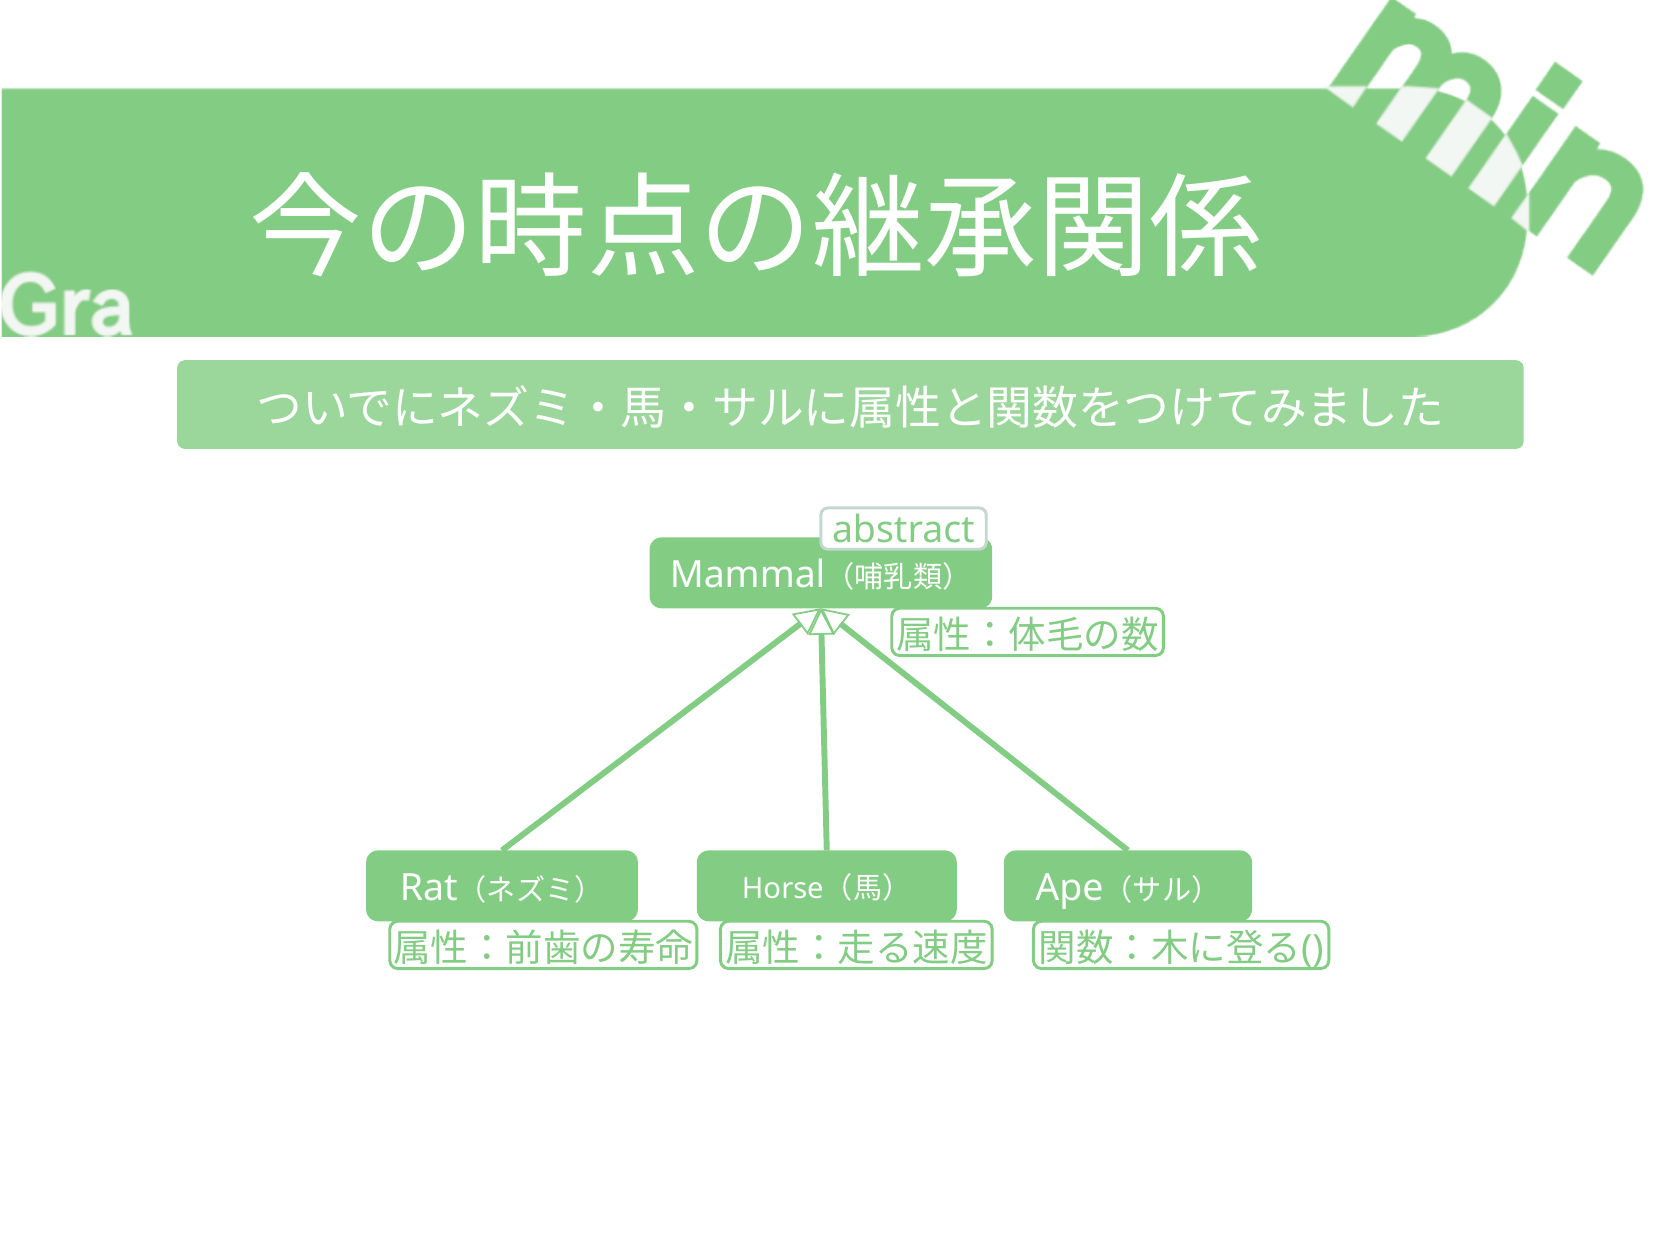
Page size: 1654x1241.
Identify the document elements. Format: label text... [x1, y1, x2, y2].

title 今の時点の継承関係 [11, 140, 1501, 297]
text_box 属性：前歯の寿命 [389, 921, 697, 969]
text_box 属性：走る速度 [720, 921, 993, 969]
text_box Rat（ネズミ） [366, 850, 638, 922]
text_box Horse（馬） [696, 850, 957, 922]
picture [1, 0, 1654, 337]
text_box Ape（サル） [1003, 850, 1253, 922]
text_box 属性：体毛の数 [891, 608, 1164, 656]
text_box abstract [820, 507, 987, 550]
text_box Mammal（哺乳類） [649, 537, 993, 609]
text_box 関数：木に登る() [1033, 921, 1329, 969]
text_box ついでにネズミ・馬・サルに属性と関数をつけてみました [177, 360, 1524, 449]
